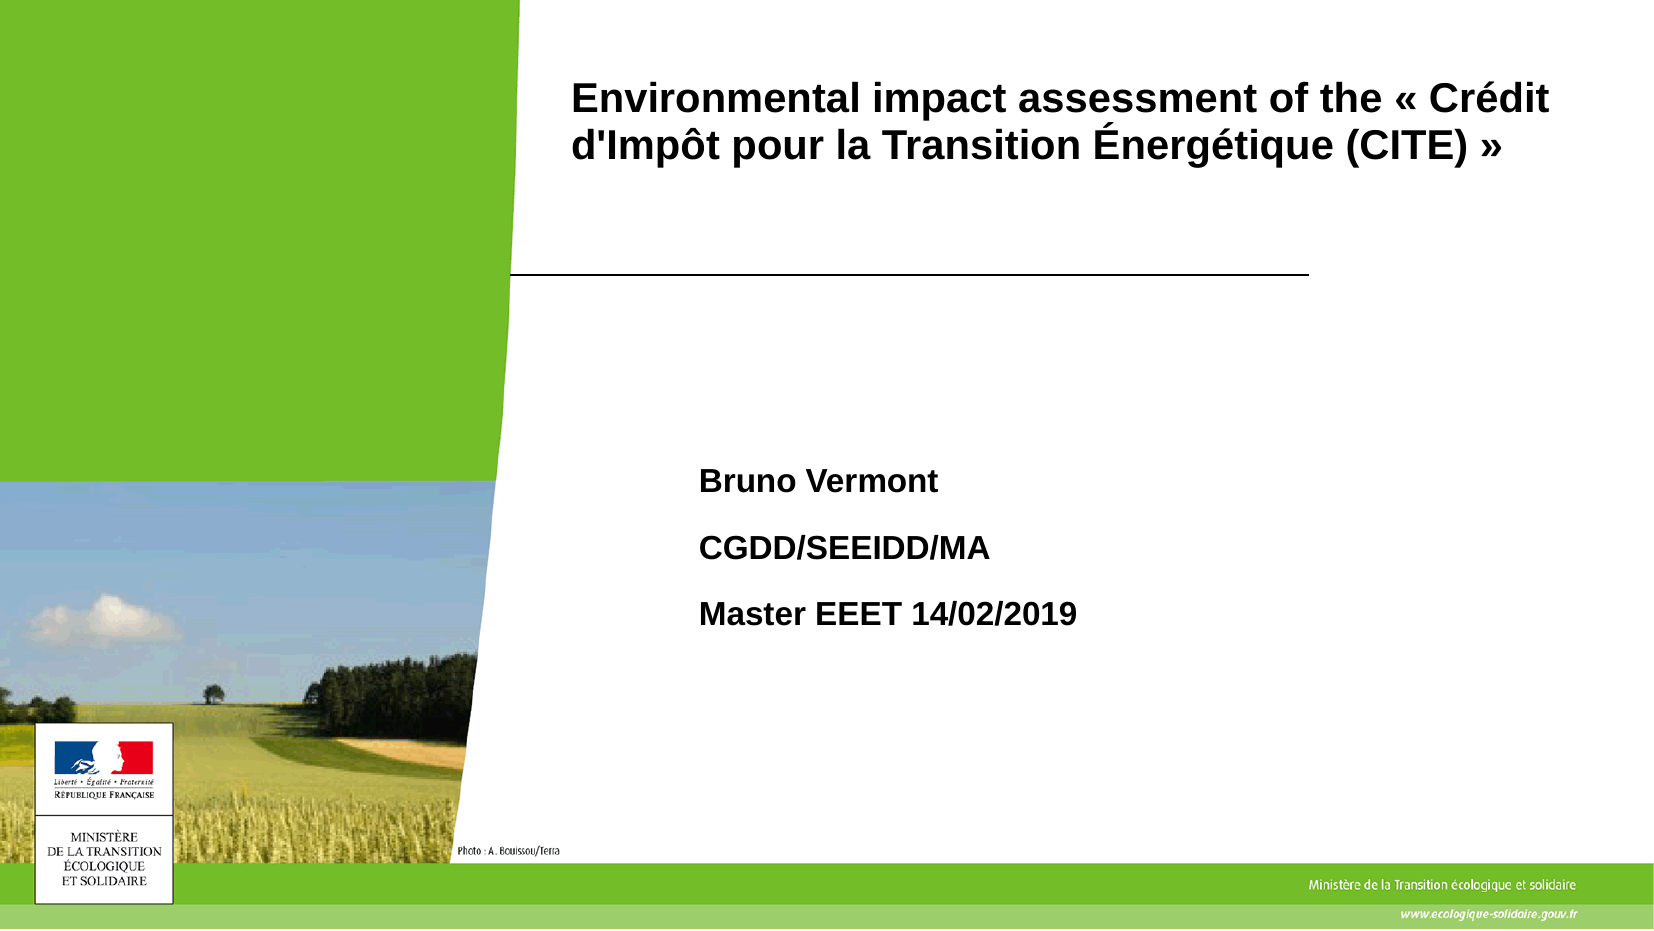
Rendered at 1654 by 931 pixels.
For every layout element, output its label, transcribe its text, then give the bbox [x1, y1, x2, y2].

title Environmental impact assessment of the « Crédit d'Impôt pour la Transition Énergétique (CITE) » [571, 49, 1577, 194]
picture [0, 0, 1654, 929]
subtitle Bruno Vermont CGDD/SEEIDD/MA Master EEET 14/02/2019 [699, 427, 1487, 669]
